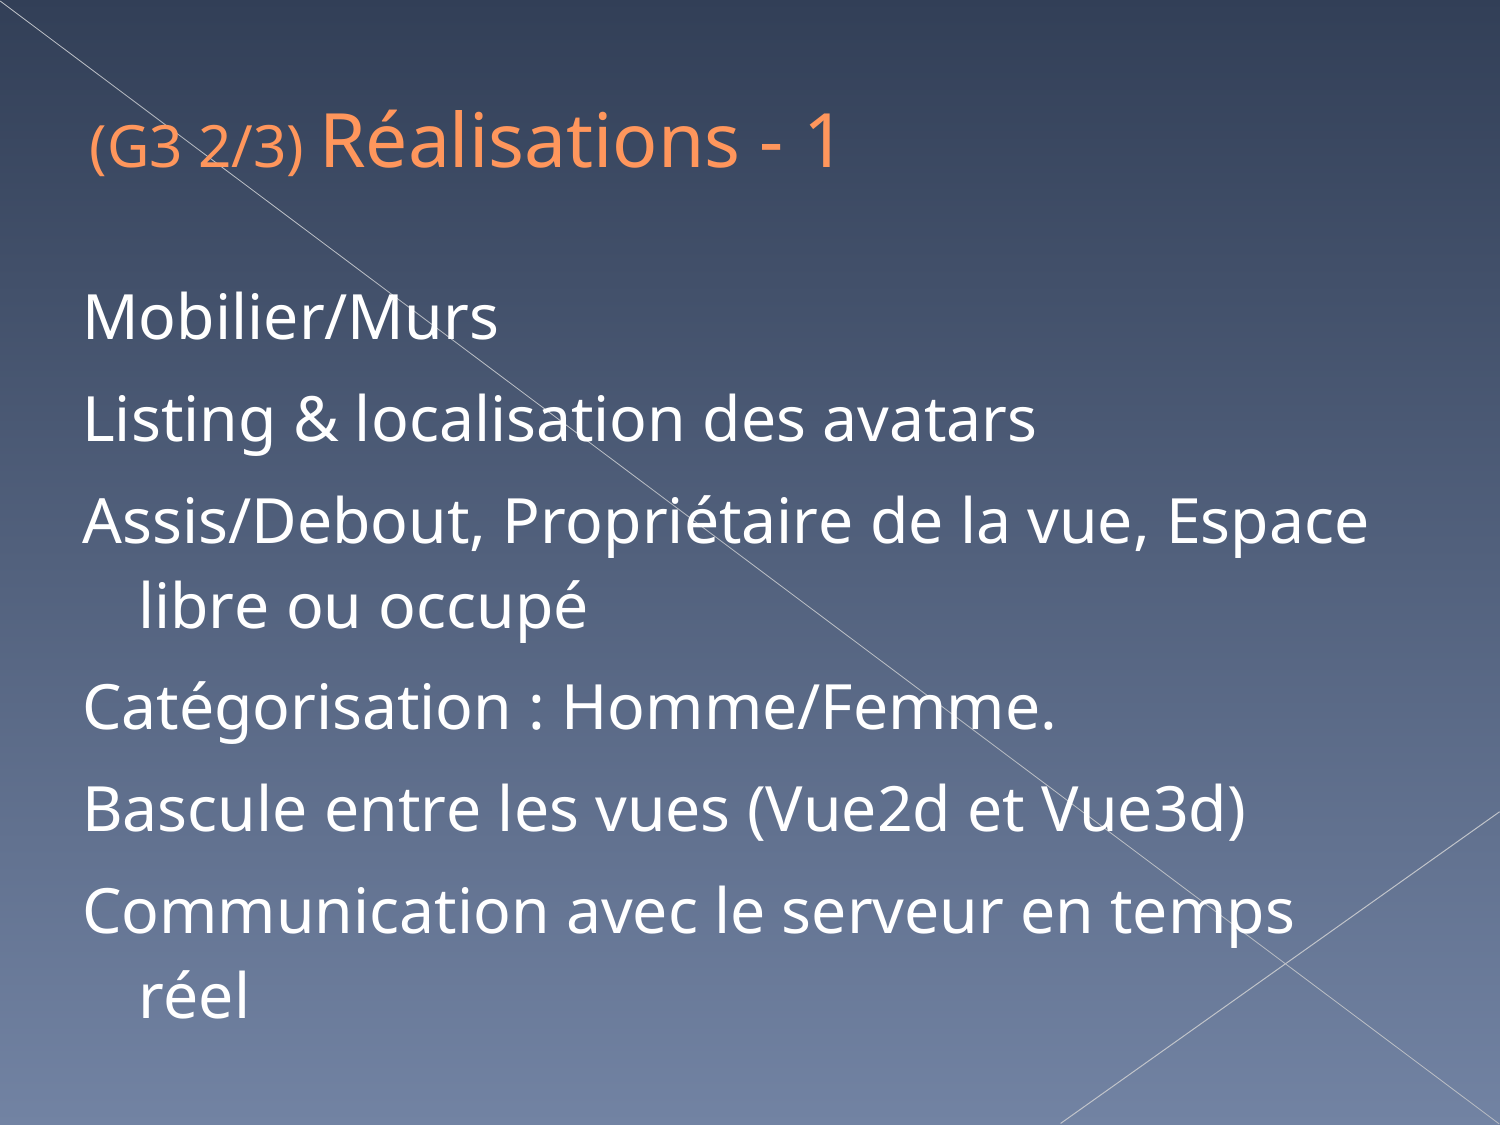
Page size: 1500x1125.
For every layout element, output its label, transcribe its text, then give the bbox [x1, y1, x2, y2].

title (G3 2/3) Réalisations - 1 [75, 45, 1426, 233]
list Mobilier/Murs Listing & localisation des avatars Assis/Debout, Propriétaire de la vue, Espace libre ou occupé Catégorisation : Homme/Femme. Bascule entre les vues (Vue2d et Vue3d) Communication avec le serveur en temps réel [67, 265, 1418, 1054]
